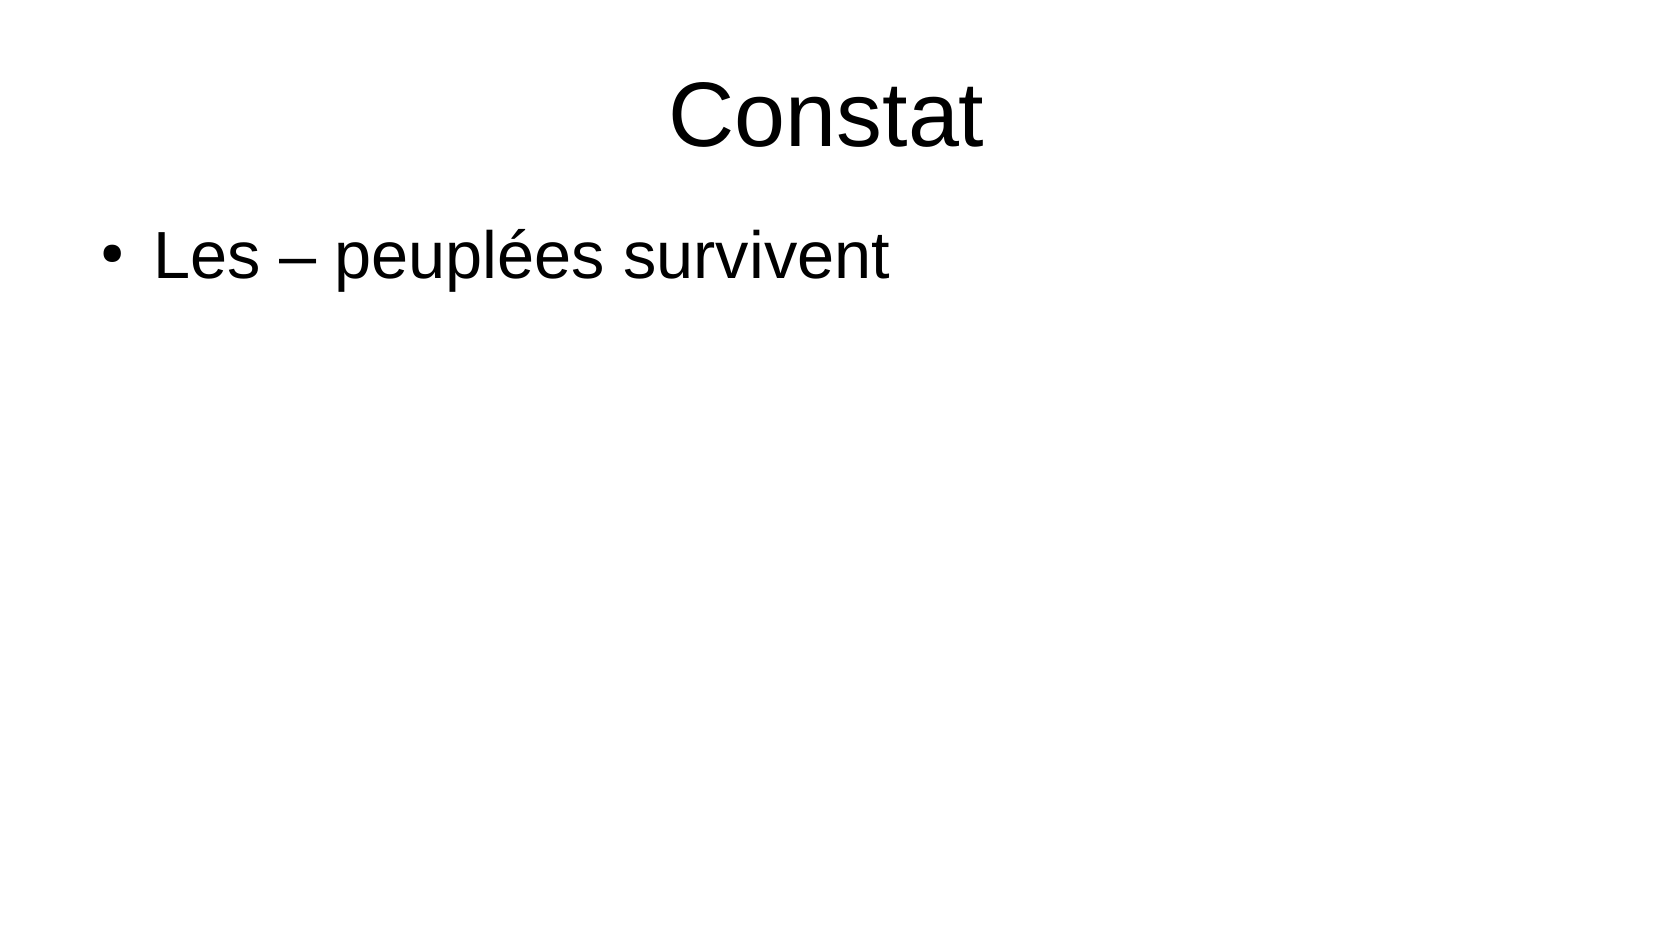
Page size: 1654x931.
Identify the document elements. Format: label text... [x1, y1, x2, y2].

list Les – peuplées survivent [82, 217, 1571, 758]
title Constat [82, 37, 1571, 193]
